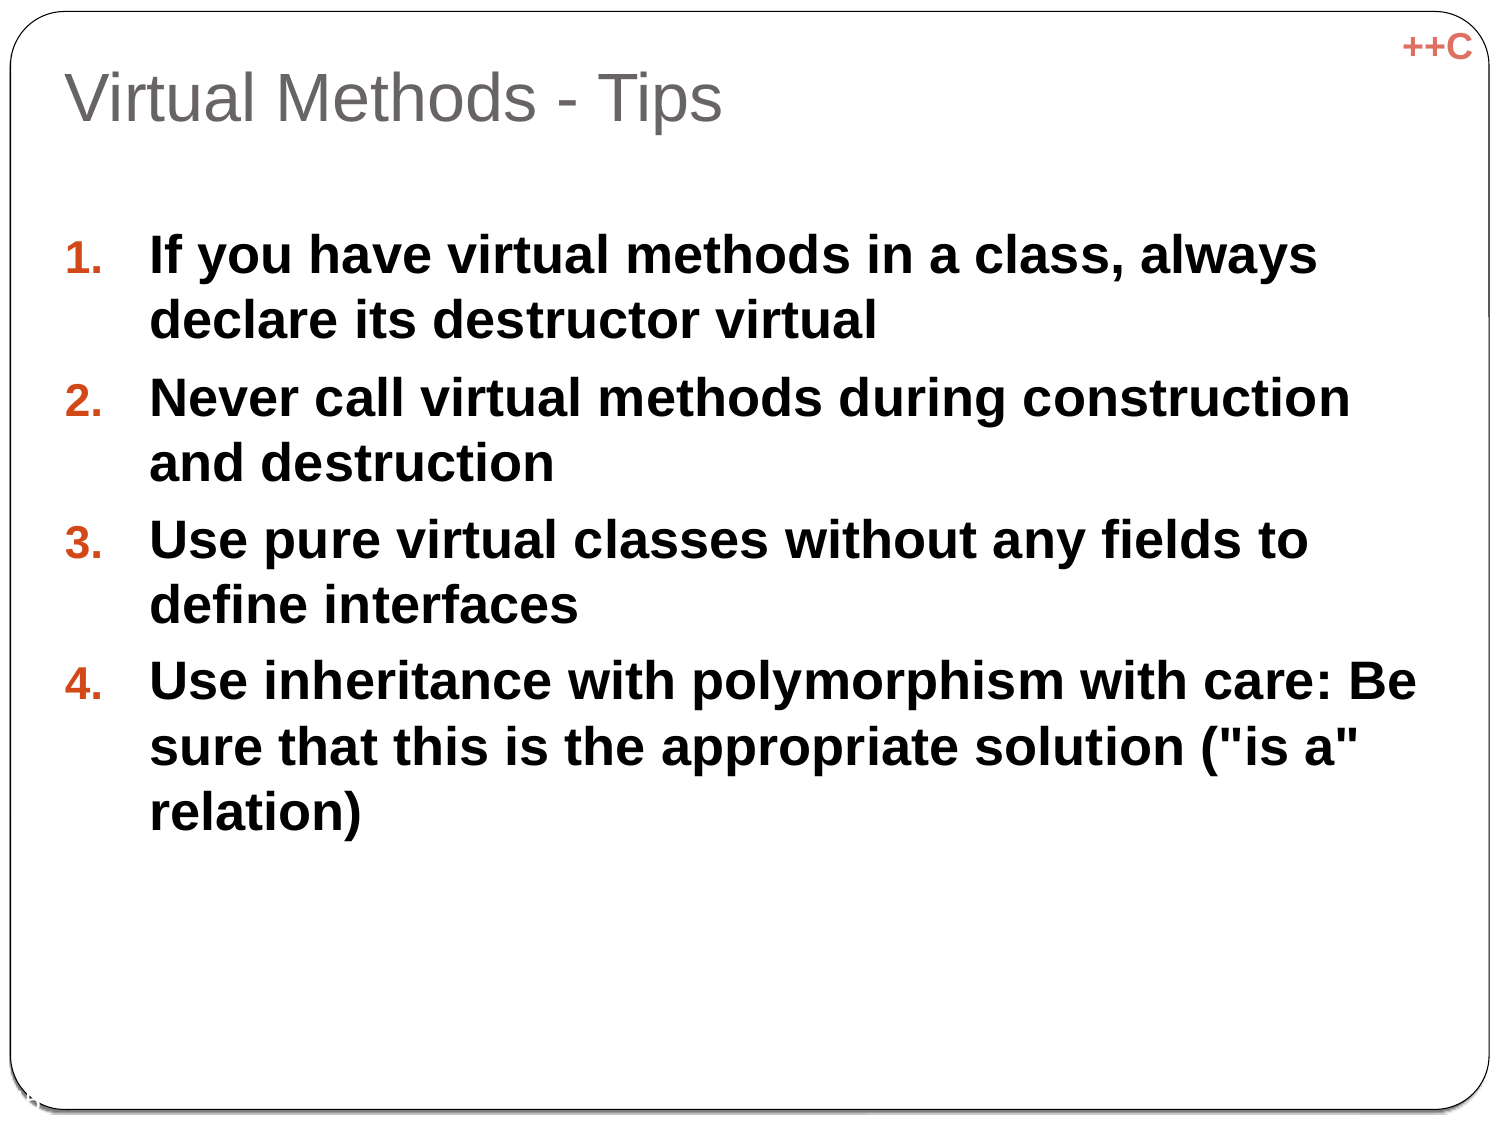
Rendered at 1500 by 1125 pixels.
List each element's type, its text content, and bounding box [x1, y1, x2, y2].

title Virtual Methods - Tips [50, 45, 1450, 150]
list If you have virtual methods in a class, always declare its destructor virtual Never call virtual methods during construction and destruction Use pure virtual classes without any fields to define interfaces Use inheritance with polymorphism with care: Be sure that this is the appropriate solution ("is a" relation) [50, 212, 1450, 1125]
slide_number <number> [0, 1074, 50, 1125]
